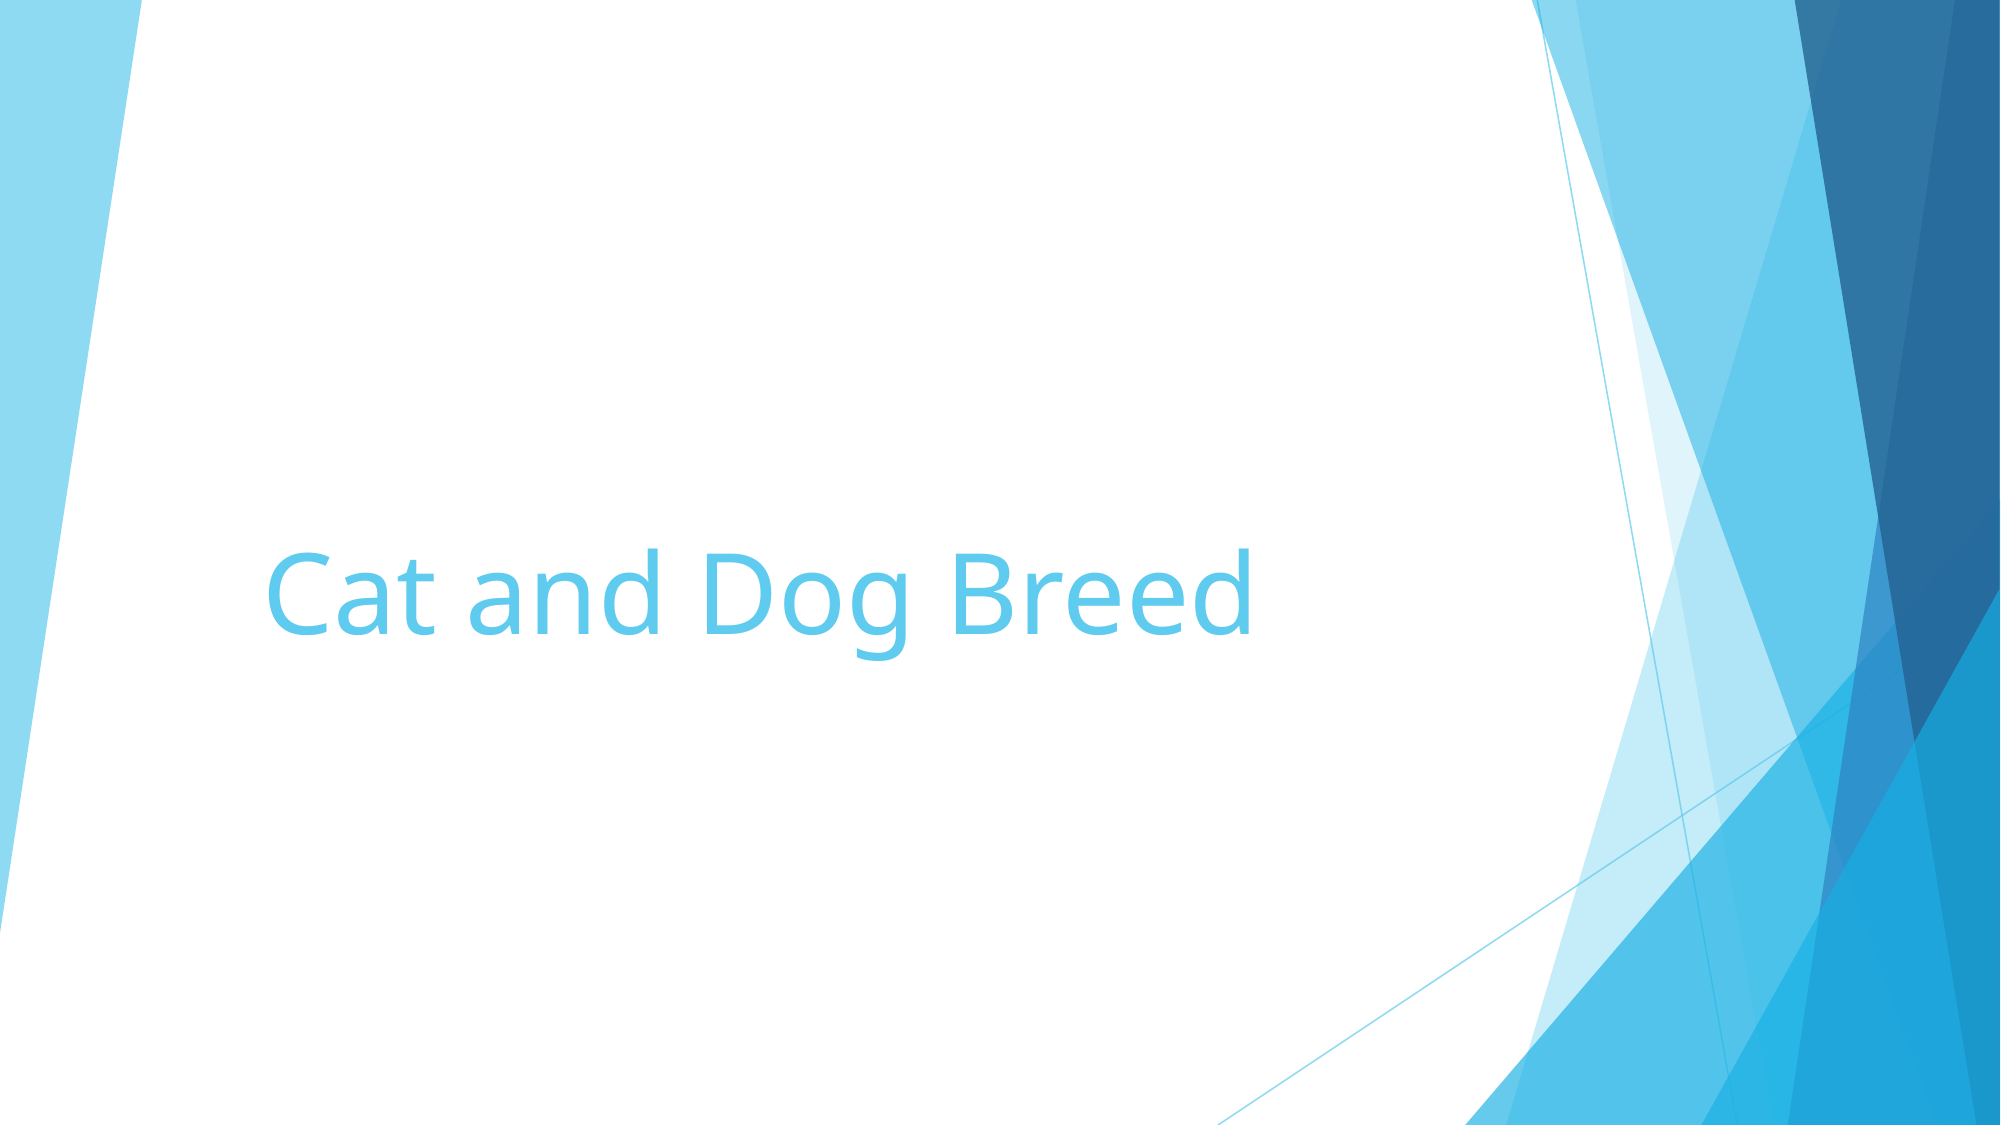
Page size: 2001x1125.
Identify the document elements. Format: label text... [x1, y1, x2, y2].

title Cat and Dog Breed [247, 394, 1522, 665]
